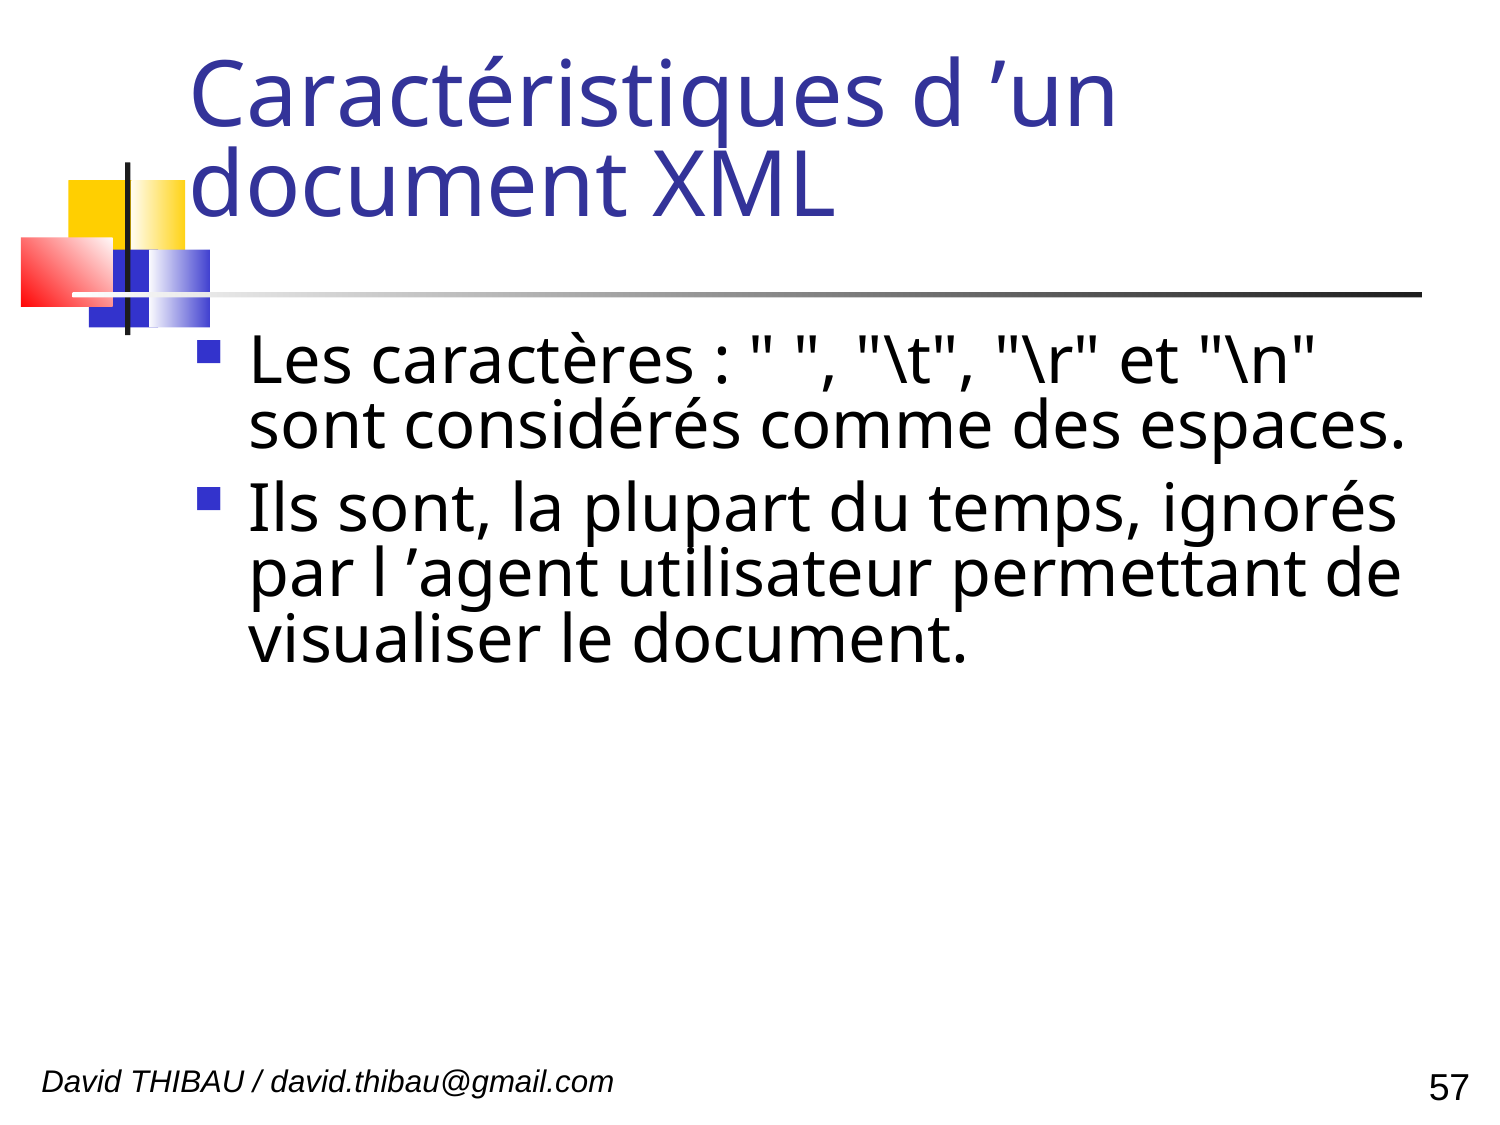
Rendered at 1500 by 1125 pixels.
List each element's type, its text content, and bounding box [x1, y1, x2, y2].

title Caractéristiques d ’un document XML [188, 13, 1467, 275]
list Les caractères : " ", "\t", "\r" et "\n" sont considérés comme des espaces. Ils sont, la plupart du temps, ignorés par l ’agent utilisateur permettant de visualiser le document. [193, 330, 1469, 1047]
